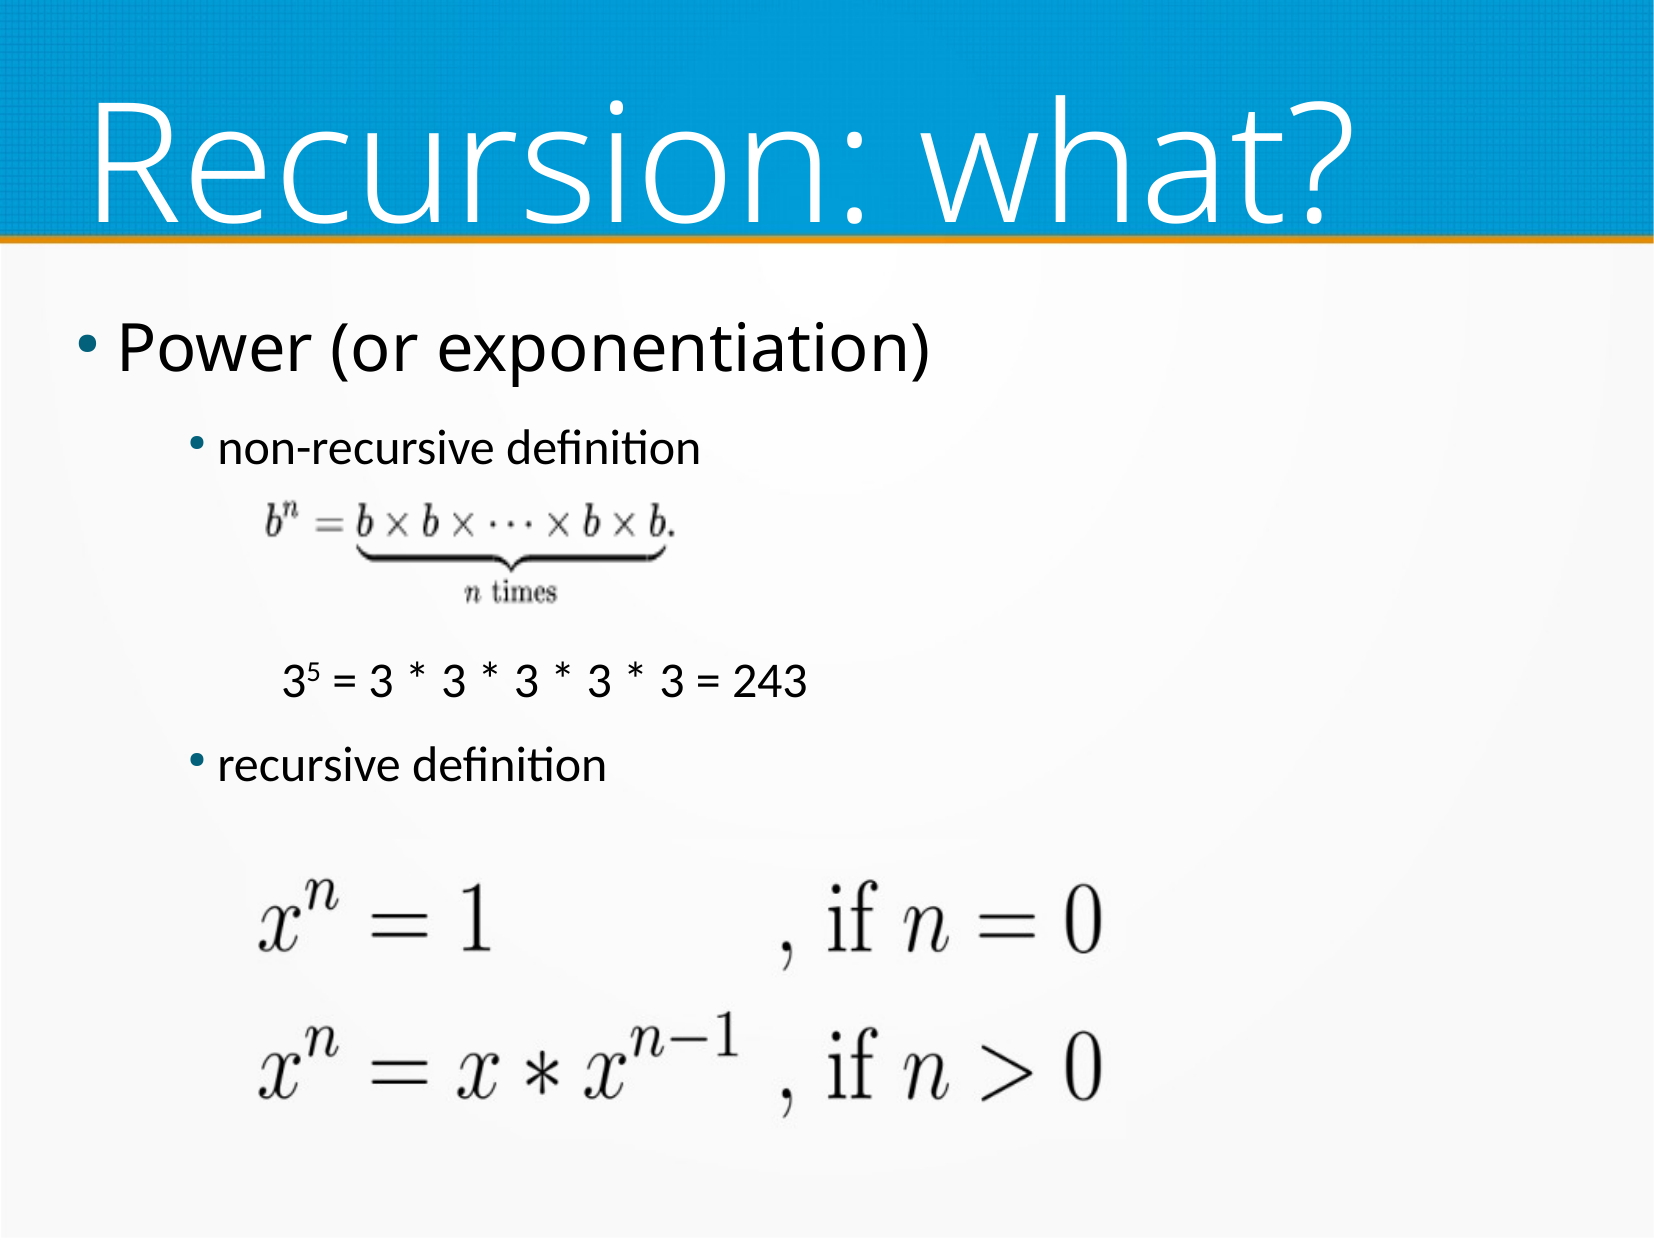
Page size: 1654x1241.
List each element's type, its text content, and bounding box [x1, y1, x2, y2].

list Power (or exponentiation) non-recursive definition 35 = 3 * 3 * 3 * 3 * 3 = 243 recursive definition [75, 305, 1564, 1170]
title Recursion: what? [82, 49, 1571, 257]
picture [0, 233, 1654, 1241]
